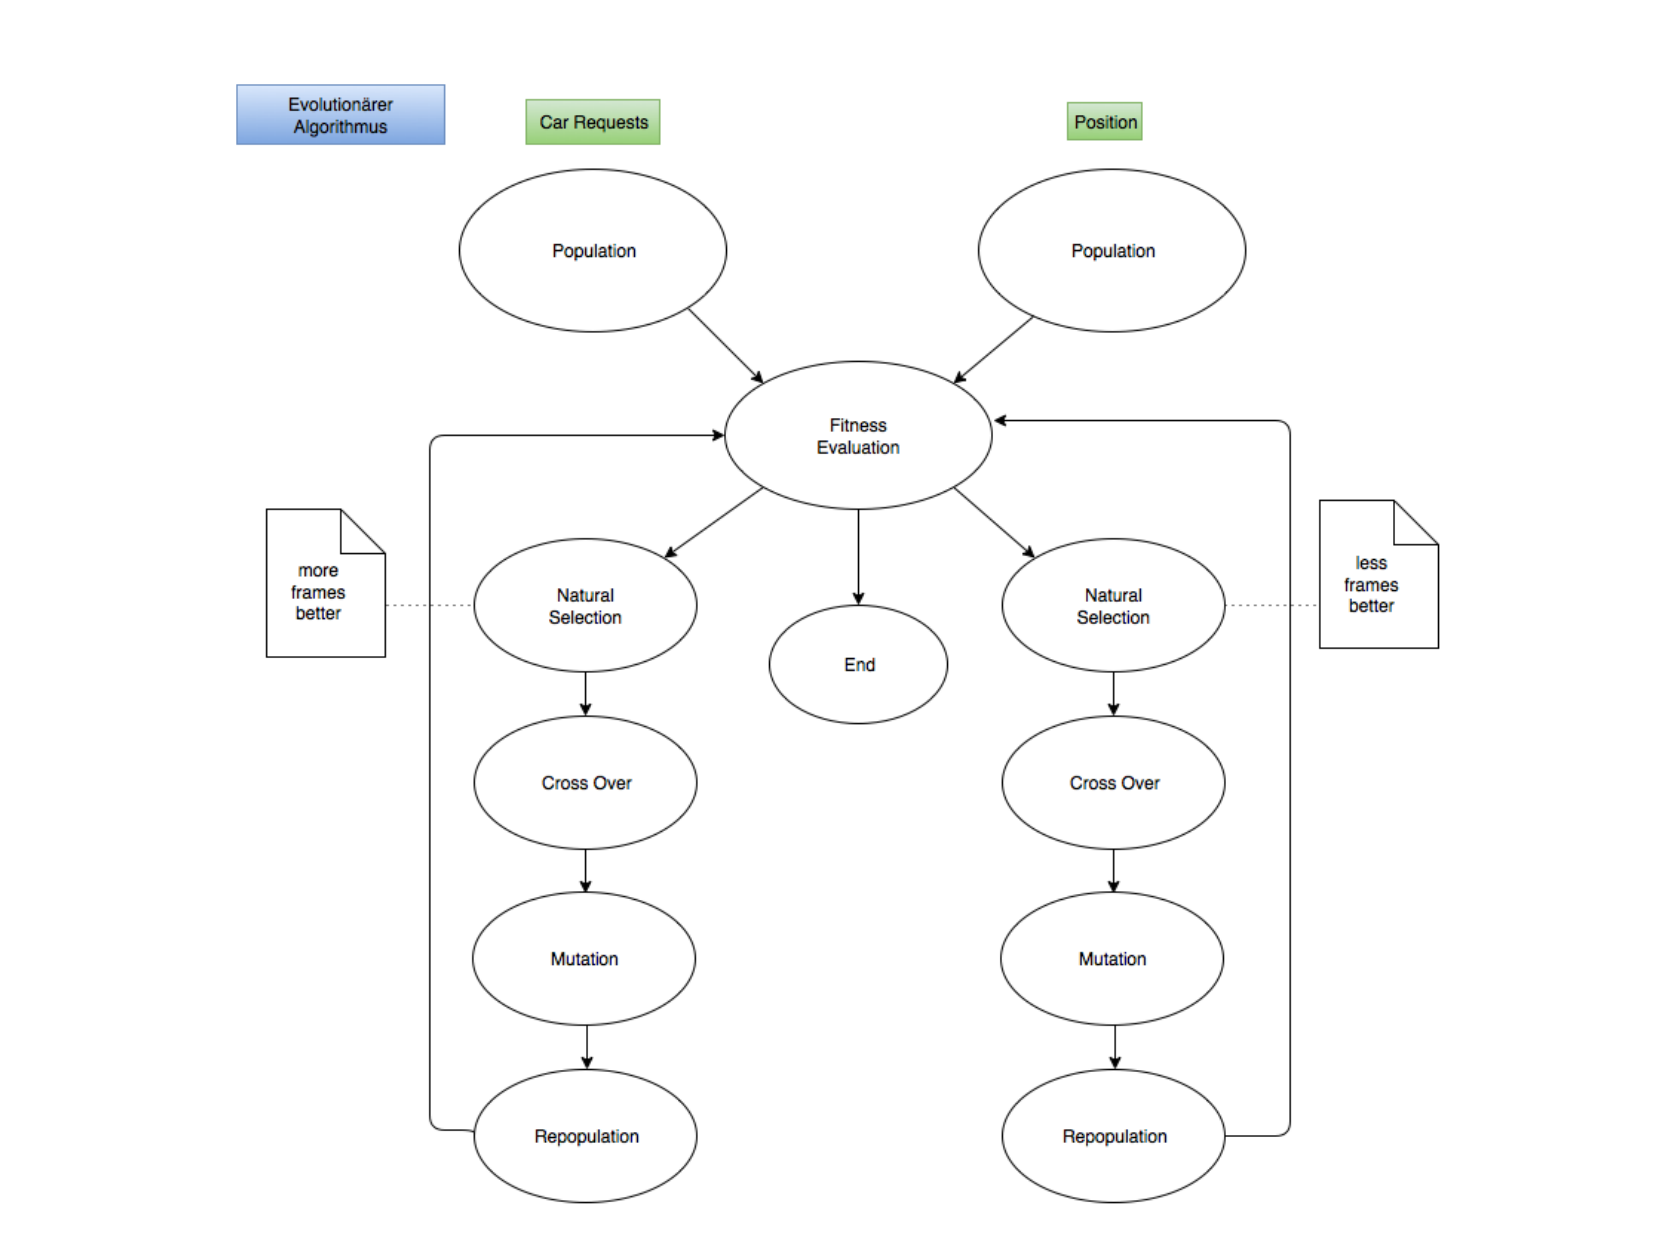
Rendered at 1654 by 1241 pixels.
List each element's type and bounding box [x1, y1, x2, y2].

picture [235, 83, 1441, 1205]
